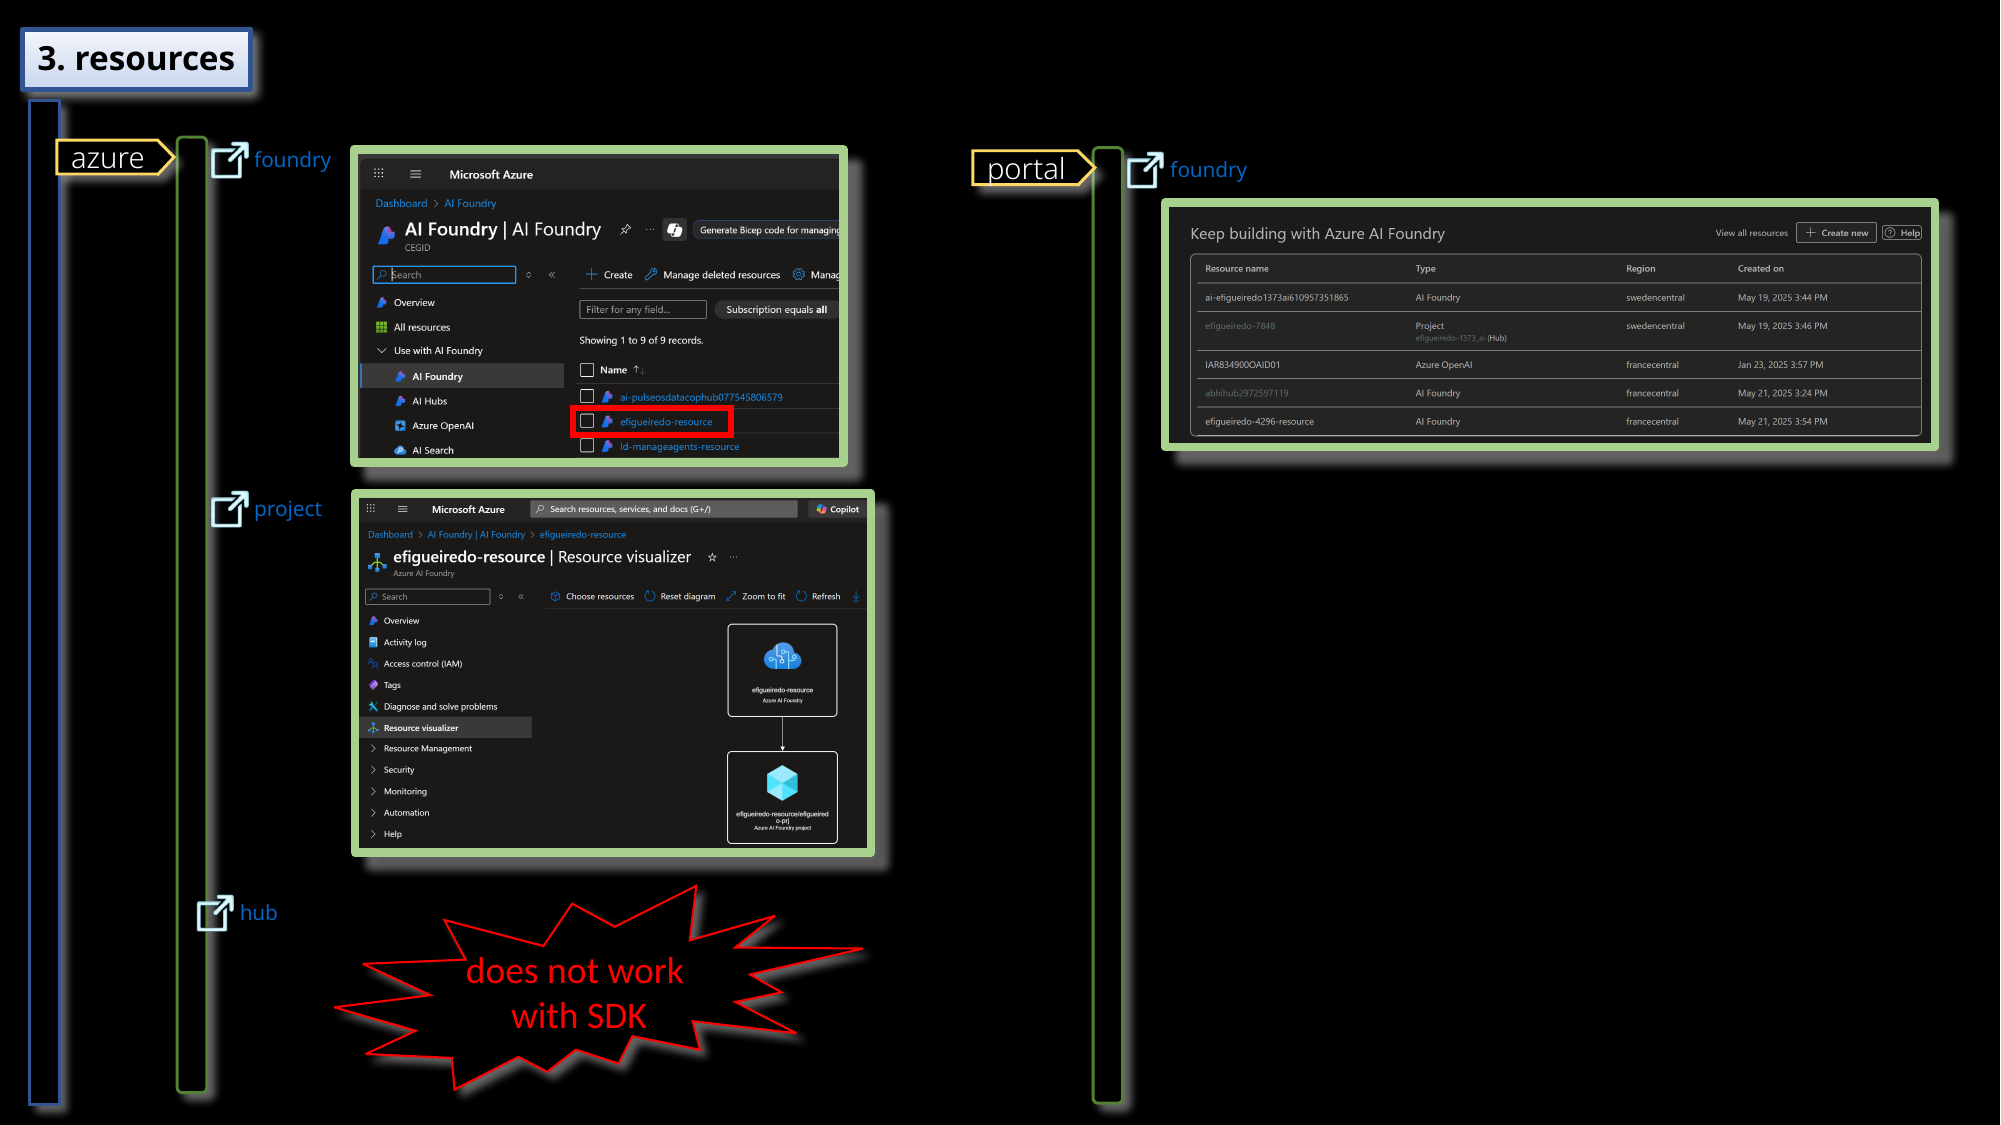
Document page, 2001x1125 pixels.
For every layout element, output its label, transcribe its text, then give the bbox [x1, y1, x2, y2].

text_box [177, 137, 207, 1093]
title 3. resources [29, 29, 244, 90]
text_box portal [972, 150, 1095, 185]
text_box hub [238, 892, 293, 936]
text_box does not work with SDK [334, 885, 864, 1090]
picture [357, 153, 840, 459]
picture [192, 890, 238, 936]
text_box foundry [1168, 149, 1262, 193]
text_box [1093, 147, 1123, 1104]
text_box foundry [253, 139, 346, 183]
text_box [29, 100, 60, 1105]
picture [359, 497, 867, 849]
text_box project [253, 488, 337, 532]
picture [206, 486, 253, 532]
picture [1169, 206, 1931, 443]
picture [1122, 147, 1168, 193]
picture [206, 137, 253, 183]
text_box azure [56, 140, 175, 175]
